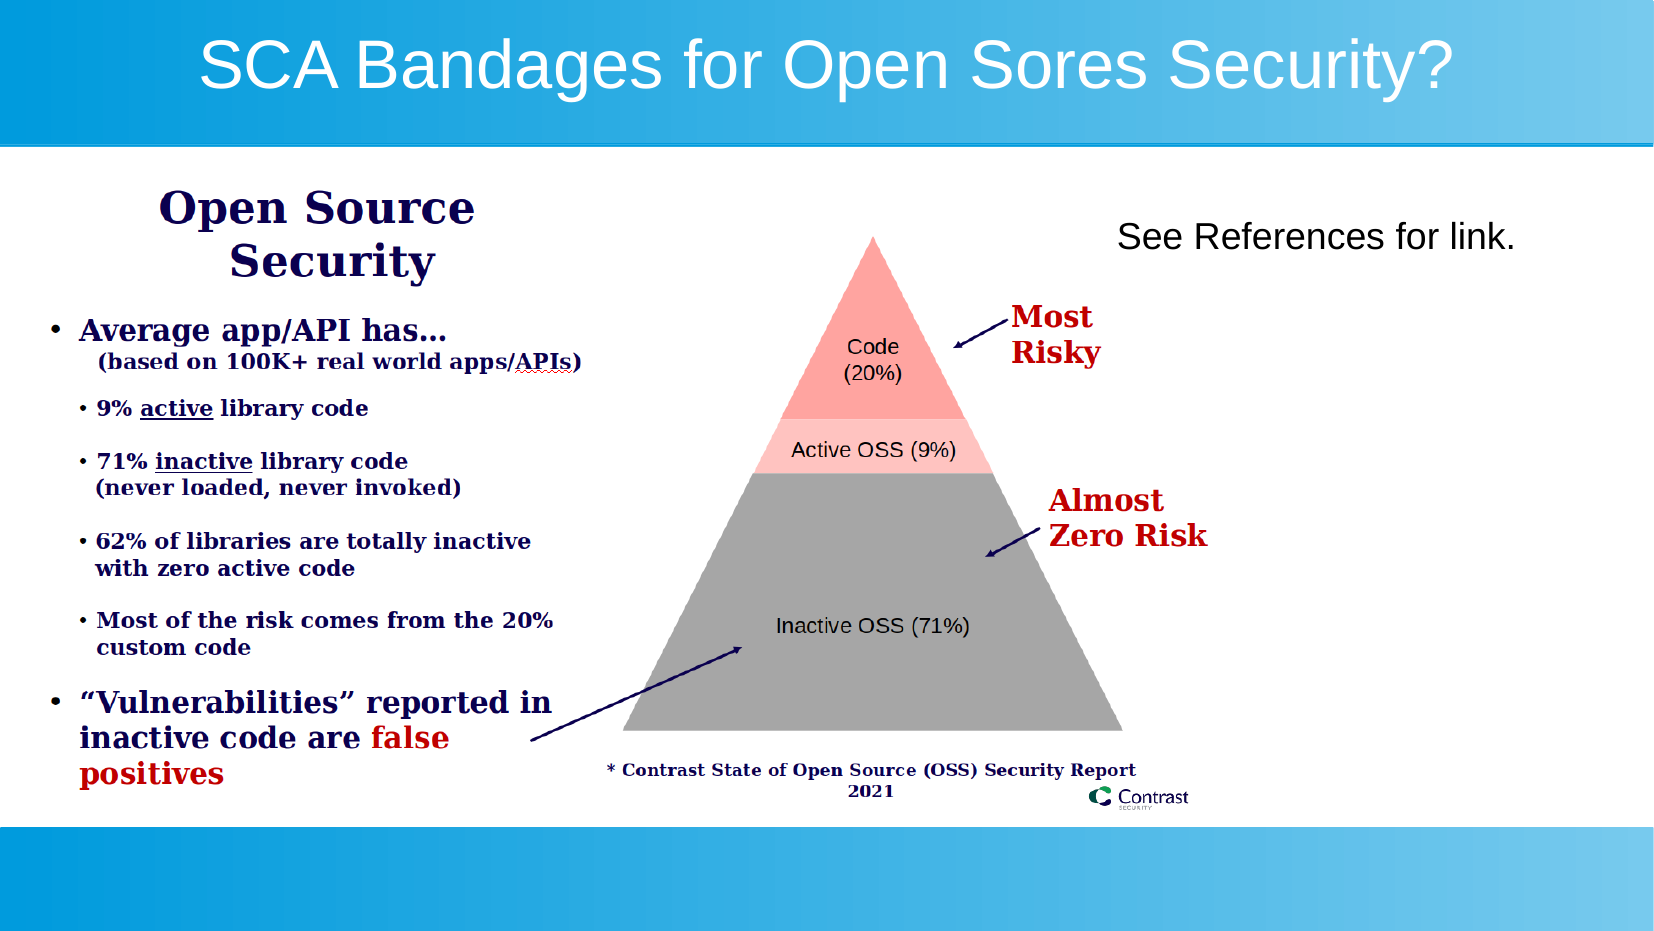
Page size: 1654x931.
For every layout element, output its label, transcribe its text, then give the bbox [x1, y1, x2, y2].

picture [39, 171, 1209, 824]
title SCA Bandages for Open Sores Security? [59, 8, 1595, 122]
text_box See References for link. [1102, 208, 1532, 266]
